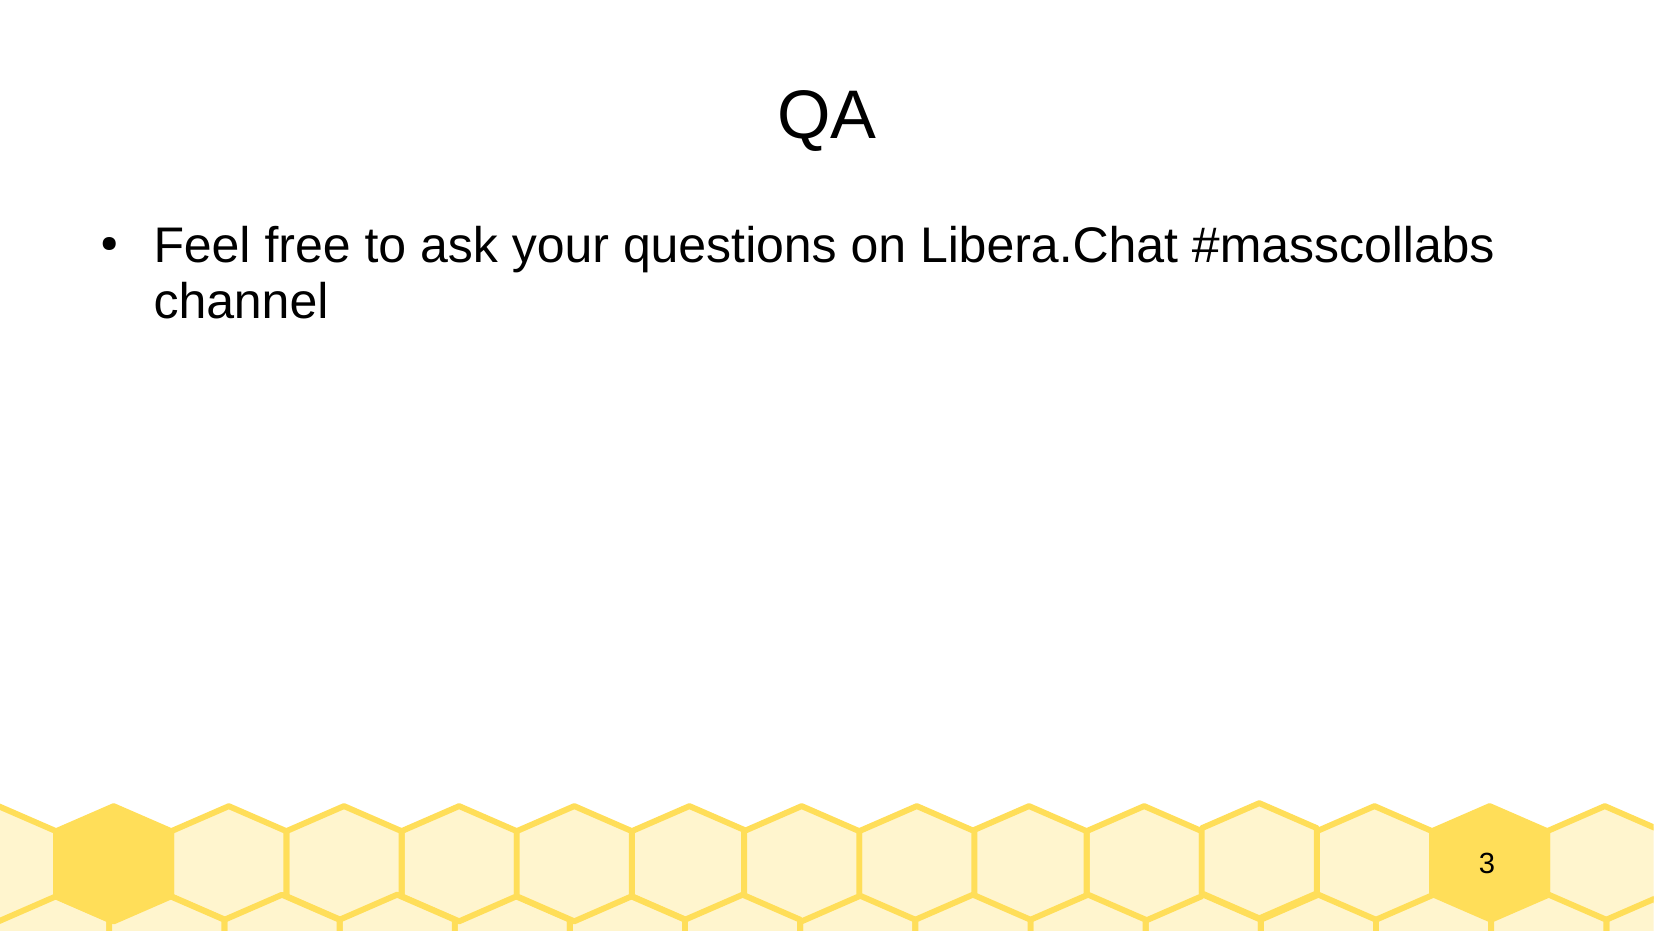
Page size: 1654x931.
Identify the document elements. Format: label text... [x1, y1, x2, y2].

title QA [82, 37, 1571, 193]
list Feel free to ask your questions on Libera.Chat #masscollabs channel [82, 217, 1571, 758]
